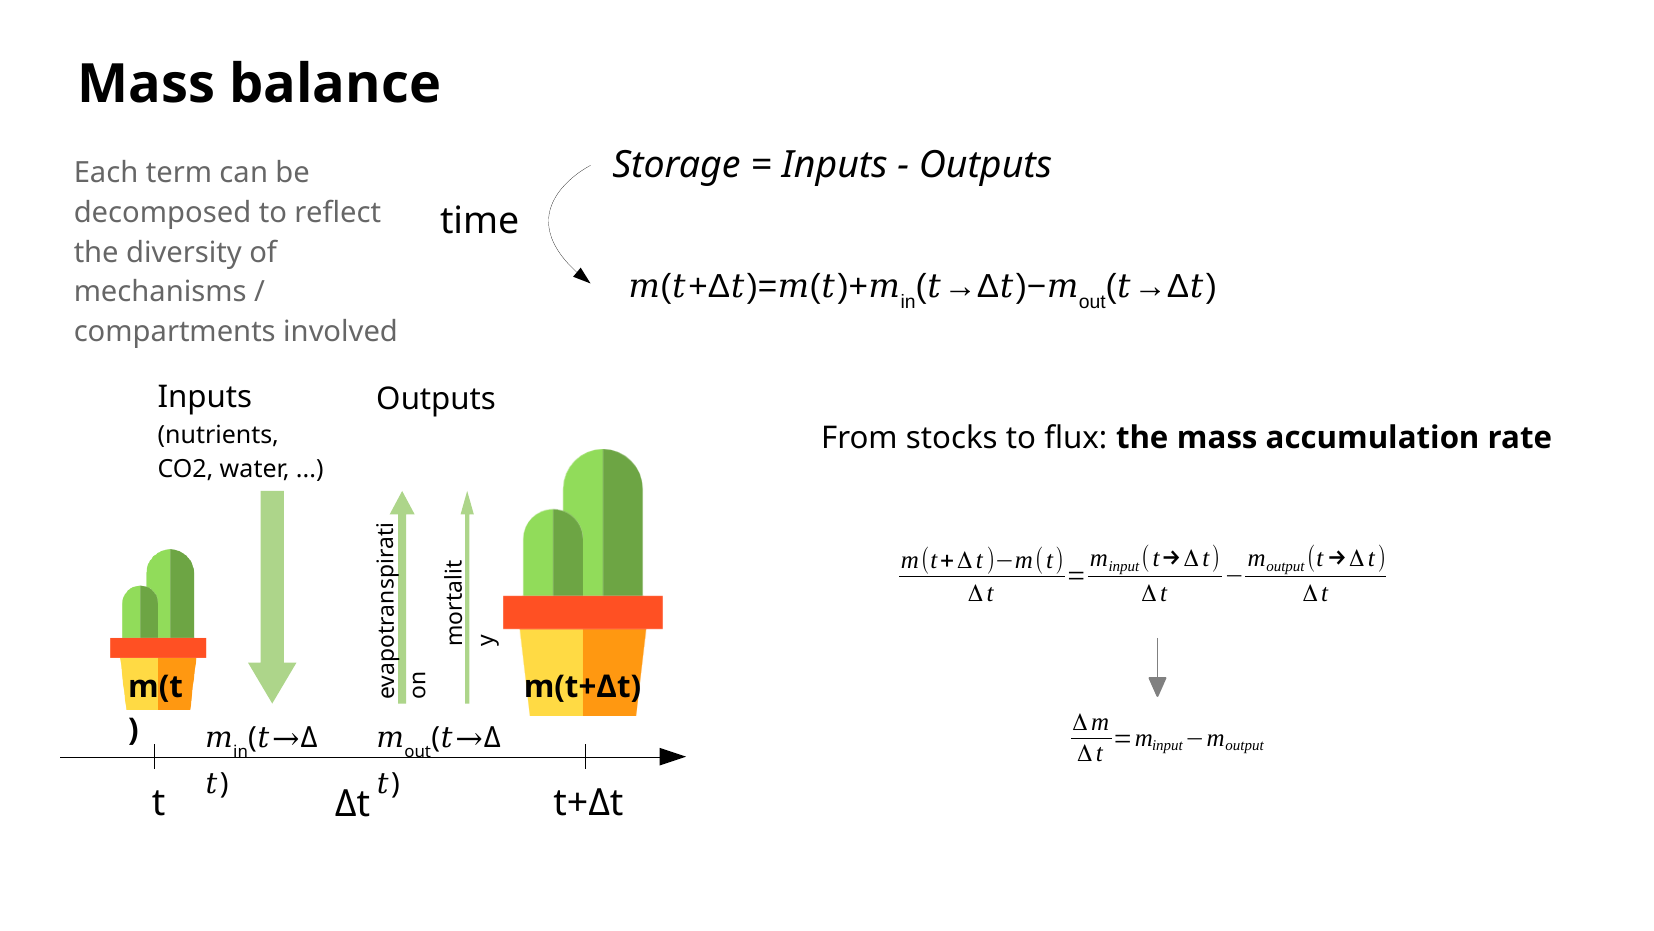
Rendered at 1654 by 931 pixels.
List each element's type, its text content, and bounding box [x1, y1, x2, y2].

text_box 𝑚(𝑡+Δ𝑡)=𝑚(𝑡)+𝑚in(𝑡→Δ𝑡)−𝑚out(𝑡→Δ𝑡) [613, 259, 1264, 365]
picture [450, 449, 716, 716]
text_box 𝑚out(𝑡→Δ𝑡) [361, 709, 521, 843]
chart [891, 543, 1394, 607]
text_box m(t+Δt) [509, 656, 663, 790]
text_box 𝑚in(𝑡→Δ𝑡) [190, 709, 344, 843]
text_box Mass balance [62, 36, 961, 121]
text_box mortality [462, 543, 474, 662]
text_box Inputs (nutrients, CO2, water, ...) [142, 366, 355, 576]
picture [78, 549, 238, 710]
text_box evapotranspiration [360, 501, 463, 715]
text_box [396, 490, 408, 501]
text_box [248, 490, 297, 704]
text_box Outputs [361, 368, 634, 480]
text_box Δt [320, 768, 456, 877]
text_box [462, 490, 474, 543]
text_box t [137, 768, 190, 831]
text_box Each term can be decomposed to reflect the diversity of mechanisms / compartments involved [59, 144, 438, 369]
text_box From stocks to flux: the mass accumulation rate [806, 407, 1654, 516]
text_box time [438, 186, 721, 249]
text_box Storage = Inputs - Outputs [75, 130, 1591, 286]
text_box [465, 662, 470, 704]
chart [1062, 708, 1271, 768]
text_box m(t) [113, 656, 208, 716]
text_box t+Δt [538, 768, 675, 877]
